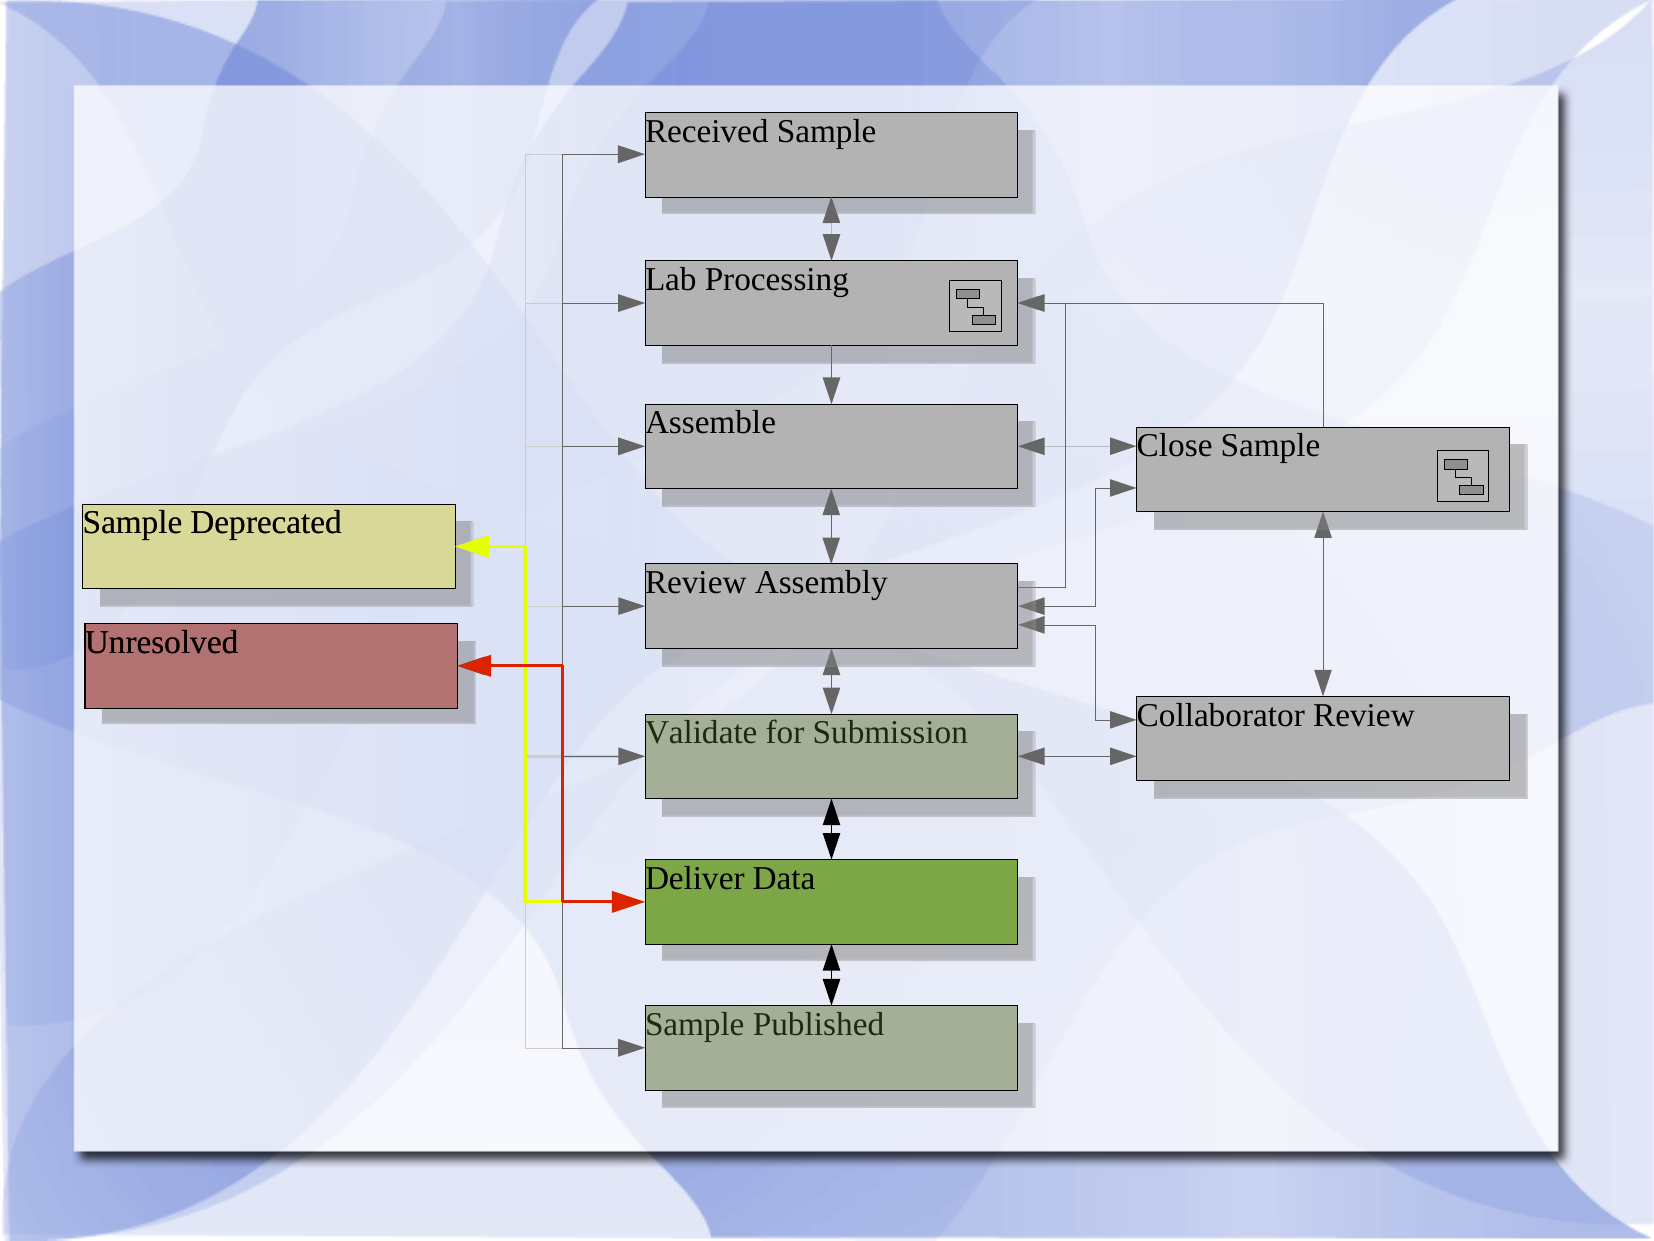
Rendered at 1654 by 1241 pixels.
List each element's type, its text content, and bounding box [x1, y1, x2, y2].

text_box [645, 1005, 1018, 1091]
text_box Collaborator Review [1136, 696, 1510, 781]
text_box [1437, 450, 1489, 502]
text_box [949, 280, 1002, 332]
text_box Review Assembly [645, 563, 1018, 649]
text_box Sample Deprecated [82, 504, 456, 589]
text_box Deliver Data [645, 859, 1018, 945]
text_box Lab Processing [645, 260, 1018, 346]
text_box Unresolved [85, 623, 458, 709]
text_box [645, 714, 1018, 799]
text_box Assemble [645, 404, 1018, 489]
text_box Received Sample [645, 112, 1018, 198]
title [552, 668, 560, 903]
text_box Close Sample [1136, 427, 1510, 512]
picture [0, 0, 1654, 1241]
